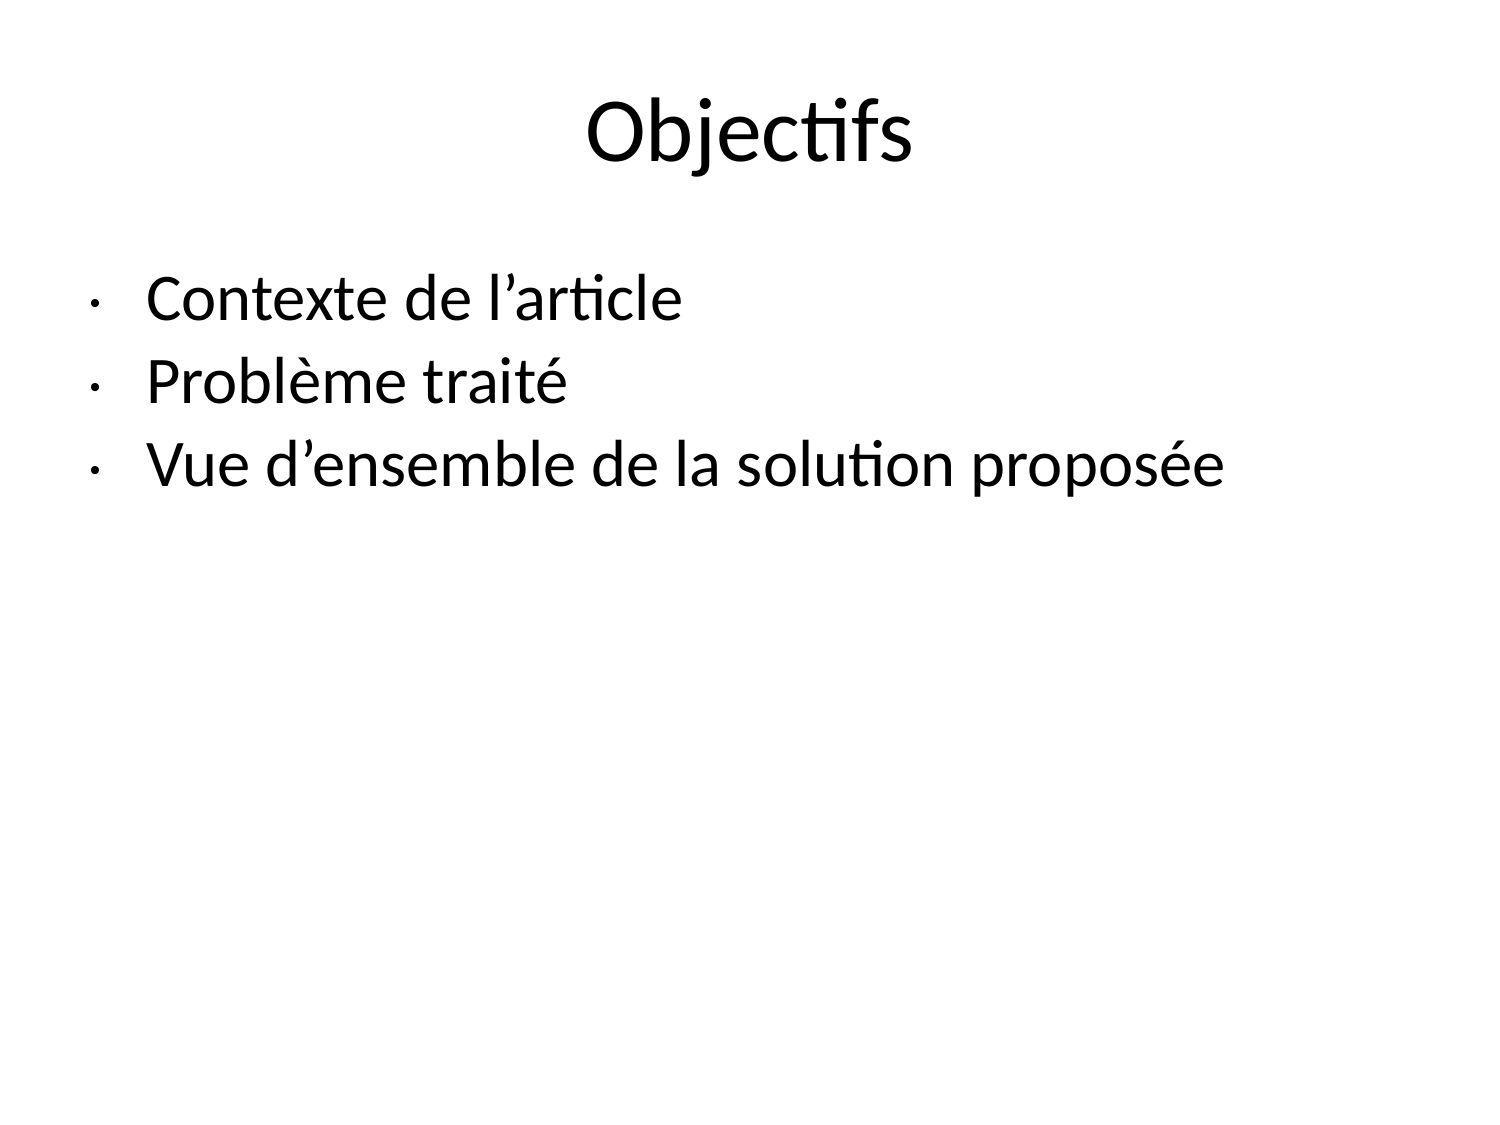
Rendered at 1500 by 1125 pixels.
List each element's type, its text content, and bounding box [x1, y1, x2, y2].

text_box Contexte de l’article Problème traité Vue d’ensemble de la solution proposée [75, 262, 1426, 1005]
text_box Objectifs [75, 45, 1426, 233]
